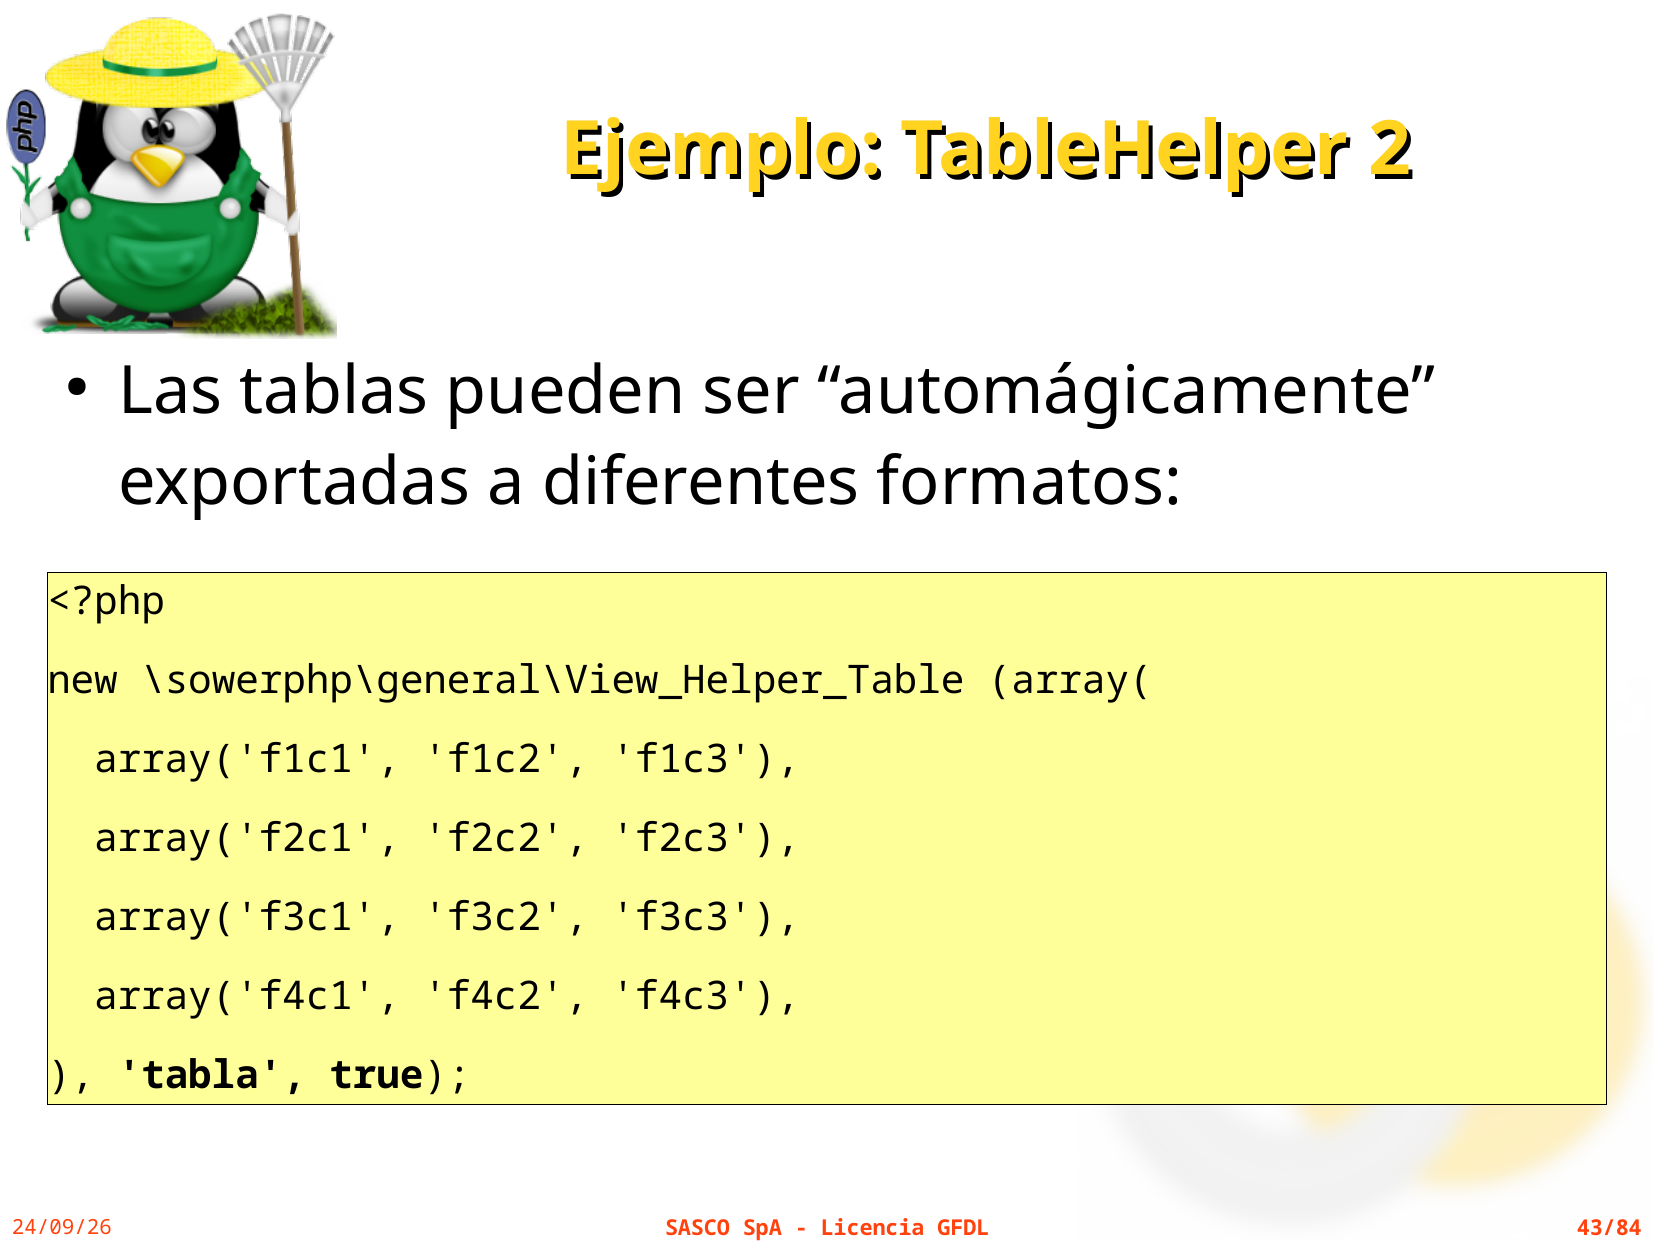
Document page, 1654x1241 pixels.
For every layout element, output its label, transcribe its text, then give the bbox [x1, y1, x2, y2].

list Las tablas pueden ser “automágicamente” exportadas a diferentes formatos: [47, 342, 1607, 572]
picture [1074, 657, 1654, 1241]
list <?php new \sowerphp\general\View_Helper_Table (array( array('f1c1', 'f1c2', 'f1c3'), array('f2c1', 'f2c2', 'f2c3'), array('f3c1', 'f3c2', 'f3c3'), array('f4c1', 'f4c2', 'f4c3'), ), 'tabla', true); [47, 572, 1607, 1105]
picture [4, 5, 337, 339]
title Ejemplo: TableHelper 2 [366, 35, 1607, 257]
